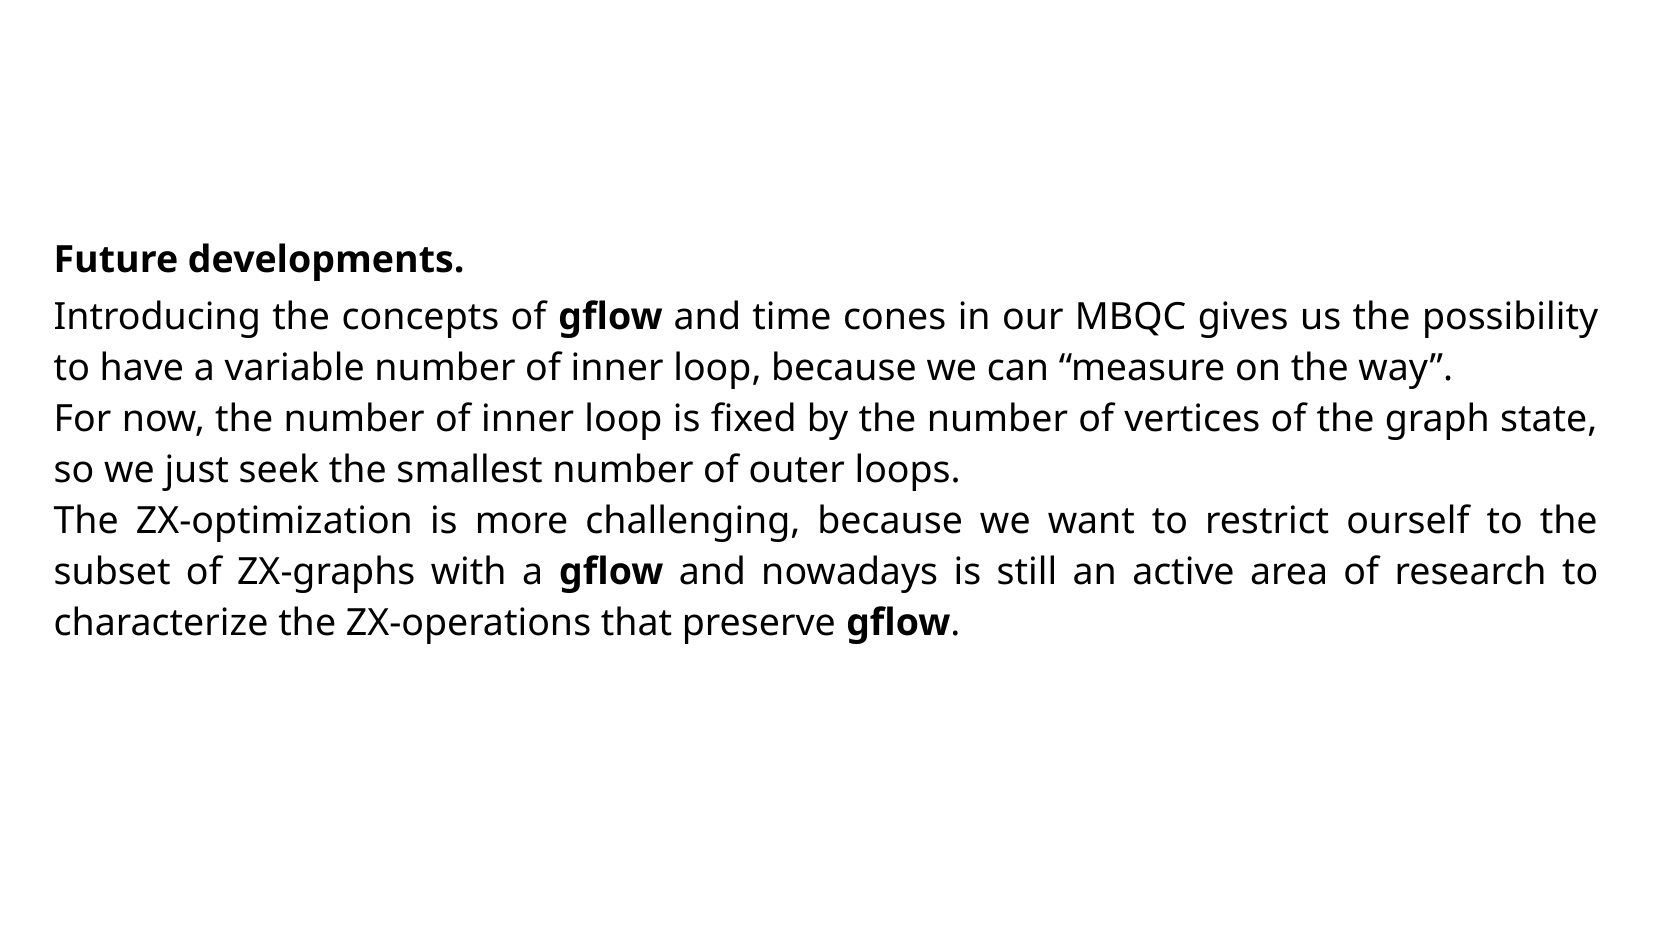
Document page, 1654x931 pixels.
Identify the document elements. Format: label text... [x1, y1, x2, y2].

text_box Future developments. [38, 225, 939, 281]
text_box Introducing the concepts of gflow and time cones in our MBQC gives us the possibility to have a variable number of inner loop, because we can “measure on the way”. For now, the number of inner loop is fixed by the number of vertices of the graph state, so we just seek the smallest number of outer loops. The ZX-optimization is more challenging, because we want to restrict ourself to the subset of ZX-graphs with a gflow and nowadays is still an active area of research to characterize the ZX-operations that preserve gflow. [38, 281, 1614, 651]
